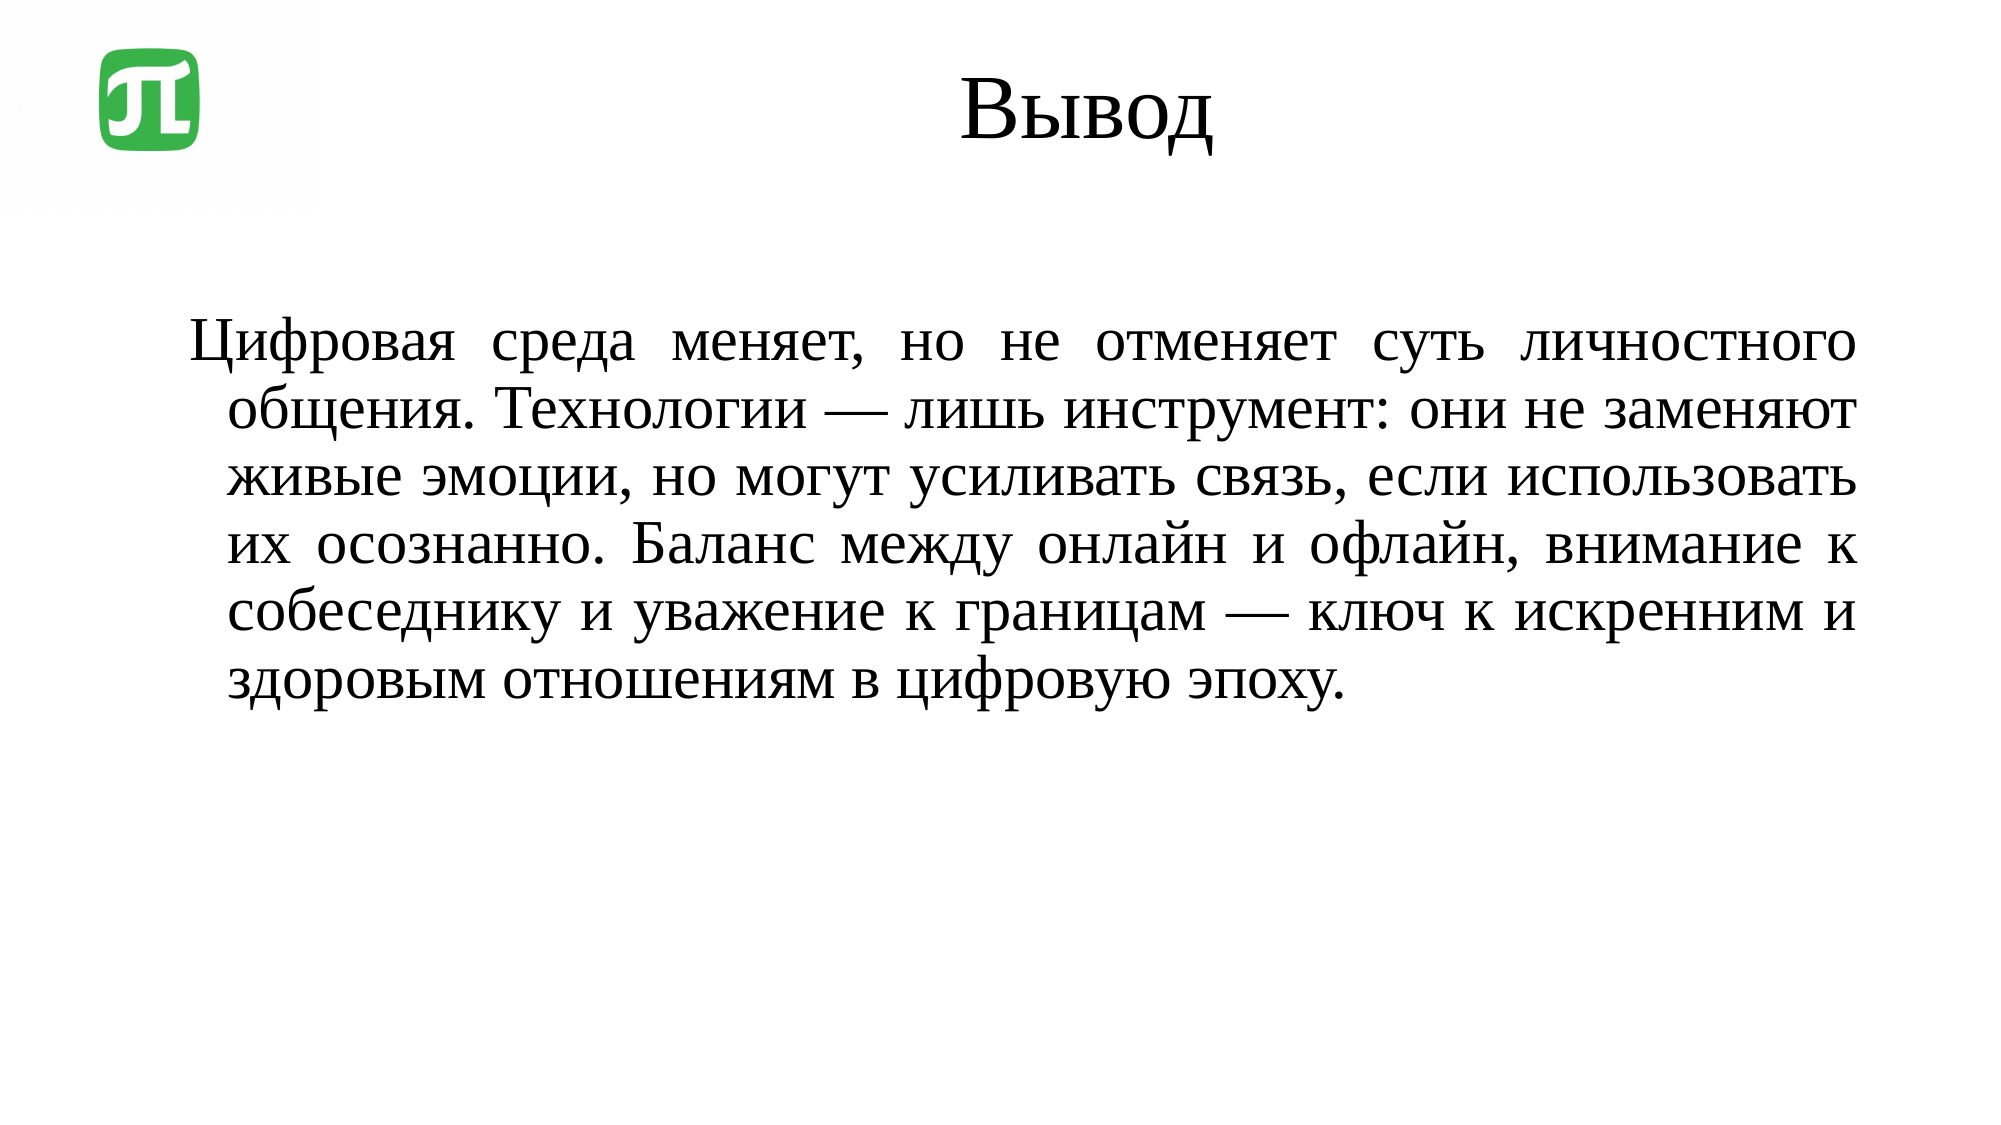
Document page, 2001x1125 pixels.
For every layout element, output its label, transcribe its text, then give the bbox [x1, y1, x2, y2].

title Вывод [225, 0, 1951, 218]
picture [0, 0, 315, 211]
list Цифровая среда меняет, но не отменяет суть личностного общения. Технологии — лишь инструмент: они не заменяют живые эмоции, но могут усиливать связь, если использовать их осознанно. Баланс между онлайн и офлайн, внимание к собеседнику и уважение к границам — ключ к искренним и здоровым отношениям в цифровую эпоху. [137, 299, 1876, 1014]
